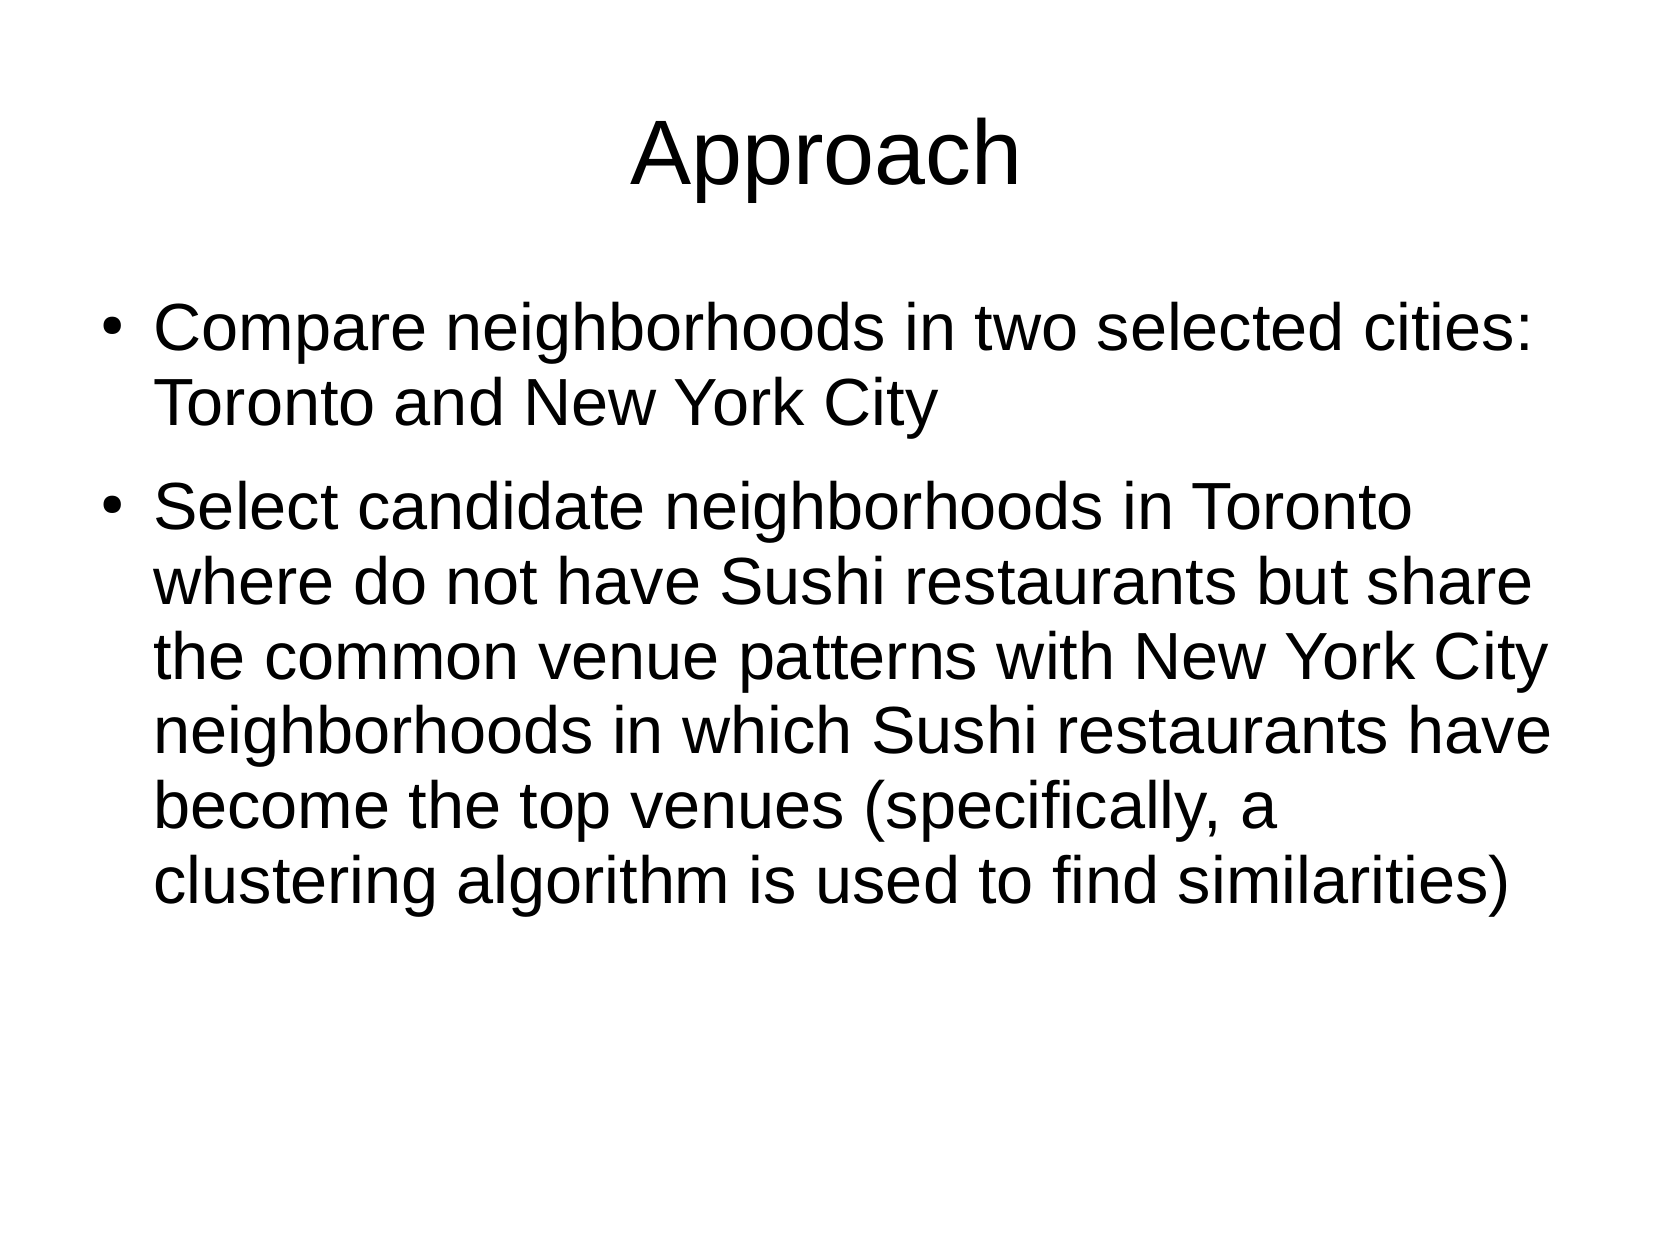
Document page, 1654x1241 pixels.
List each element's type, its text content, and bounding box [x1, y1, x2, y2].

title Approach [82, 49, 1571, 257]
list Compare neighborhoods in two selected cities: Toronto and New York City Select candidate neighborhoods in Toronto where do not have Sushi restaurants but share the common venue patterns with New York City neighborhoods in which Sushi restaurants have become the top venues (specifically, a clustering algorithm is used to find similarities) [82, 290, 1571, 1010]
